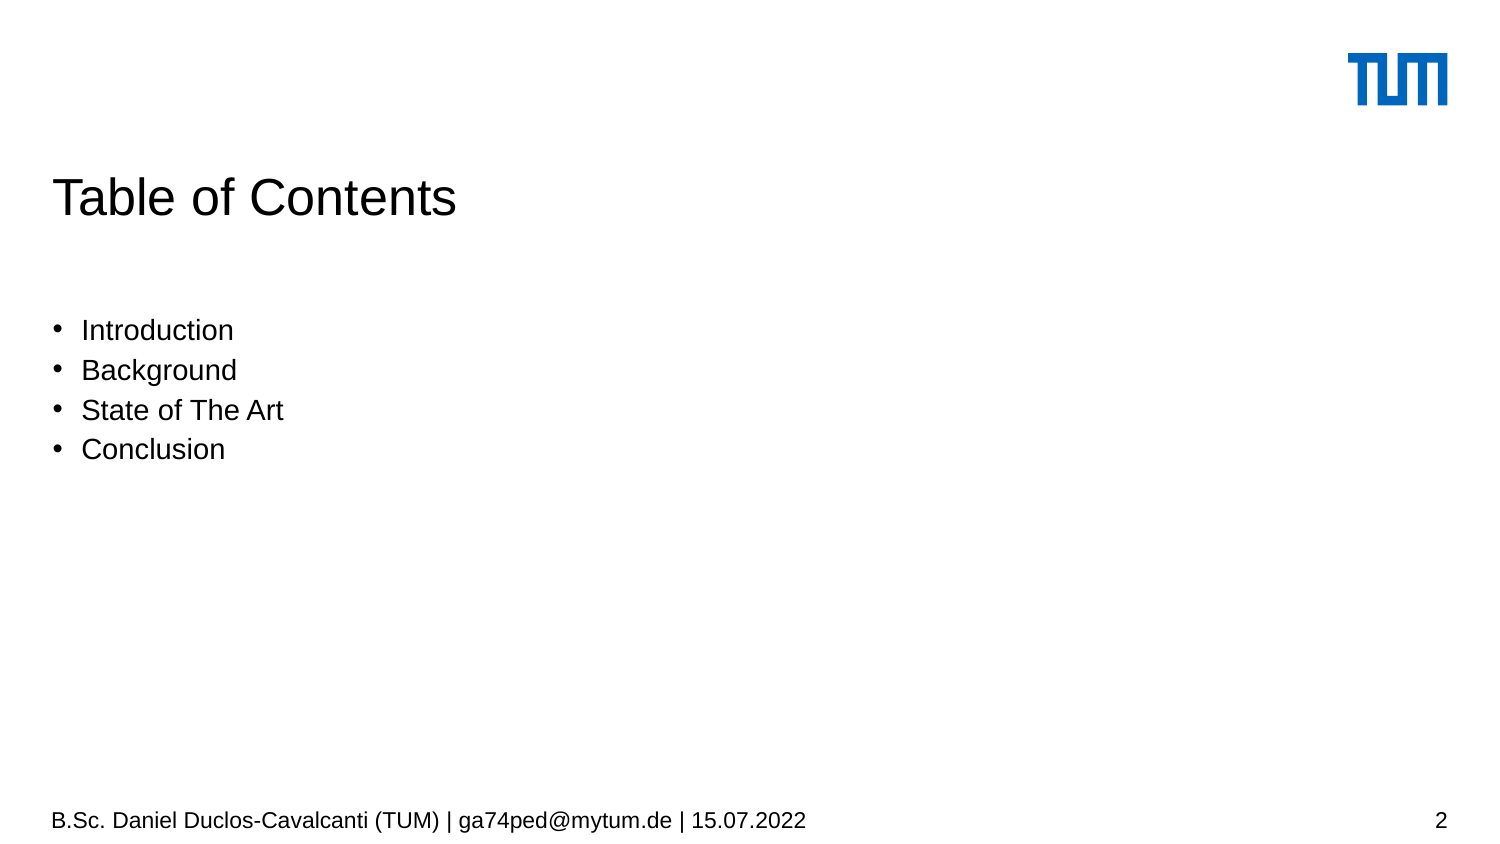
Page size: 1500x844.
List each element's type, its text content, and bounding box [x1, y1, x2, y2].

footer B.Sc. Daniel Duclos-Cavalcanti (TUM) | ga74ped@mytum.de | 15.07.2022 [51, 796, 1112, 842]
list Introduction Background State of The Art Conclusion [52, 271, 1449, 780]
title Table of Contents [52, 159, 1449, 227]
slide_number <number> [1112, 796, 1448, 842]
